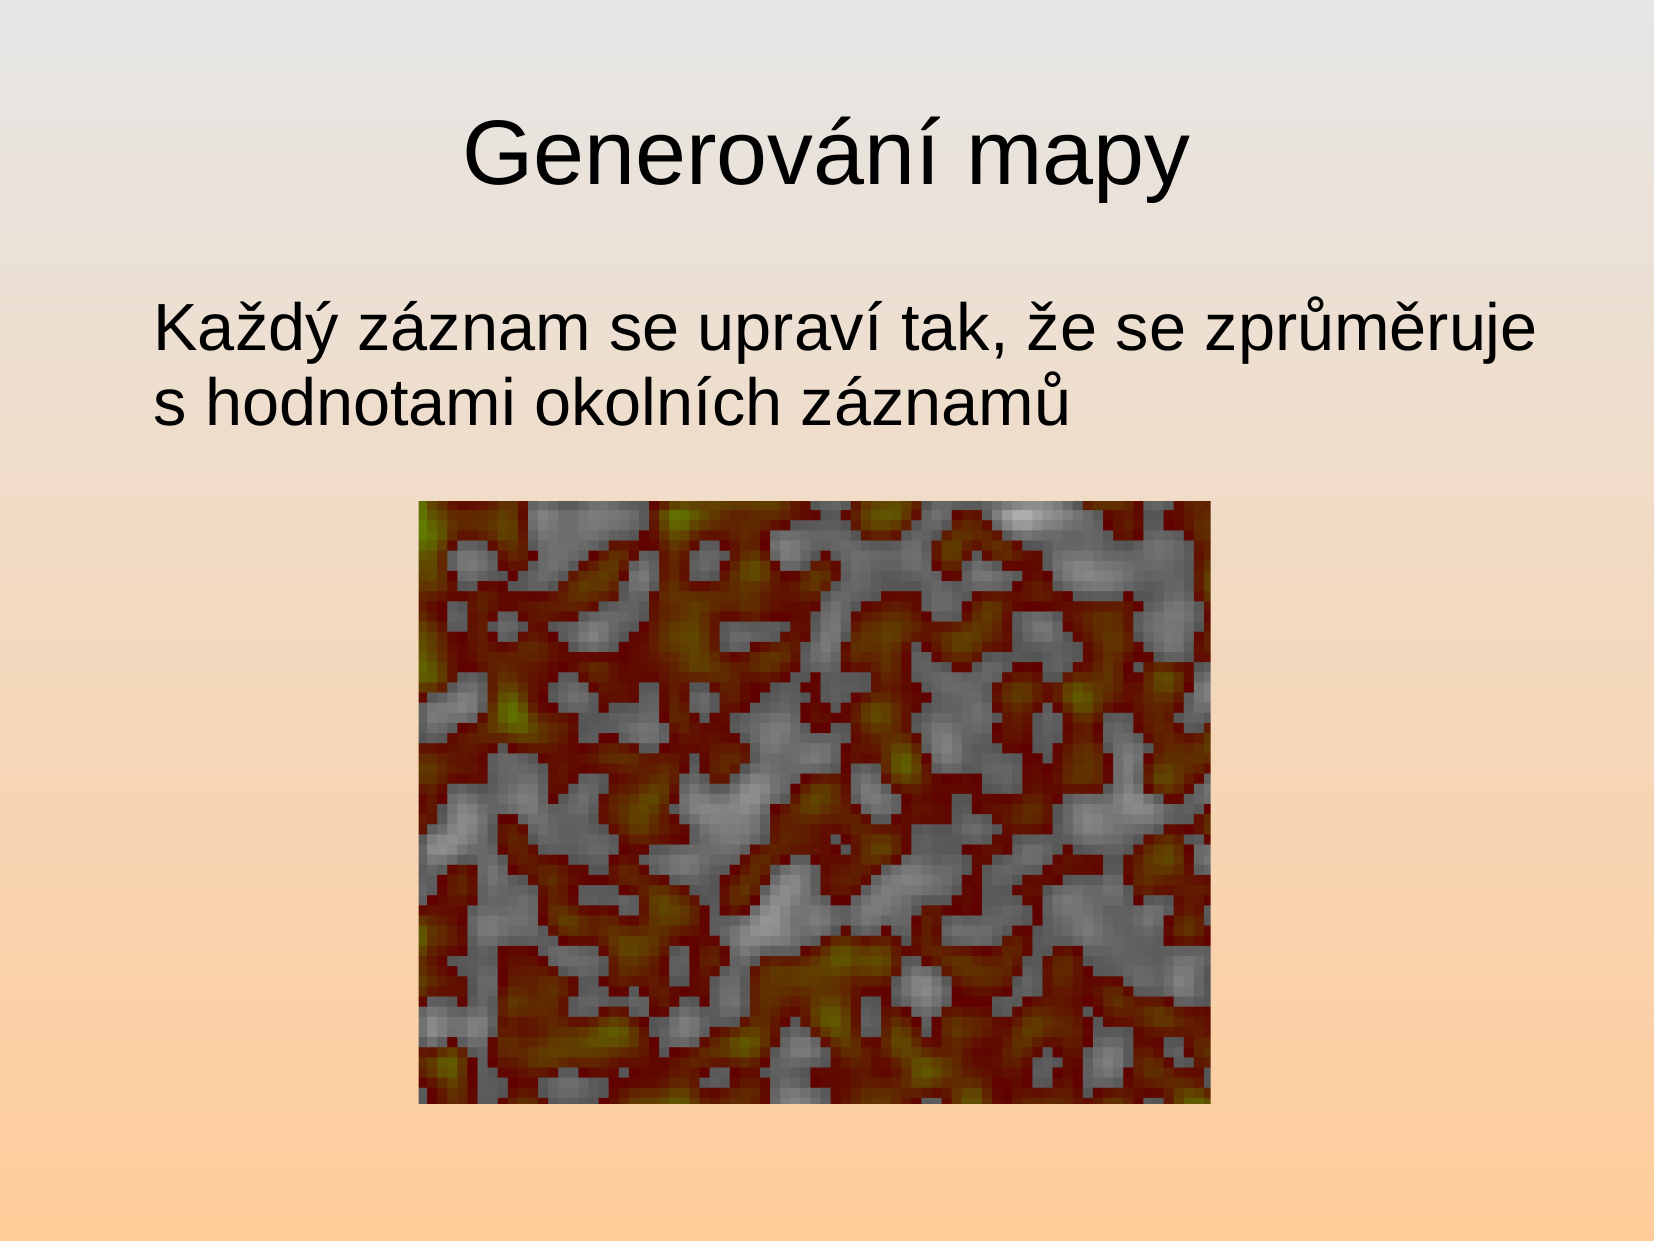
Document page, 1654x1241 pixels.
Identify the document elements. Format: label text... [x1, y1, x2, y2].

picture [418, 501, 1211, 1104]
title Generování mapy [82, 56, 1571, 250]
list Každý záznam se upraví tak, že se zprůměruje s hodnotami okolních záznamů [82, 290, 1571, 1094]
